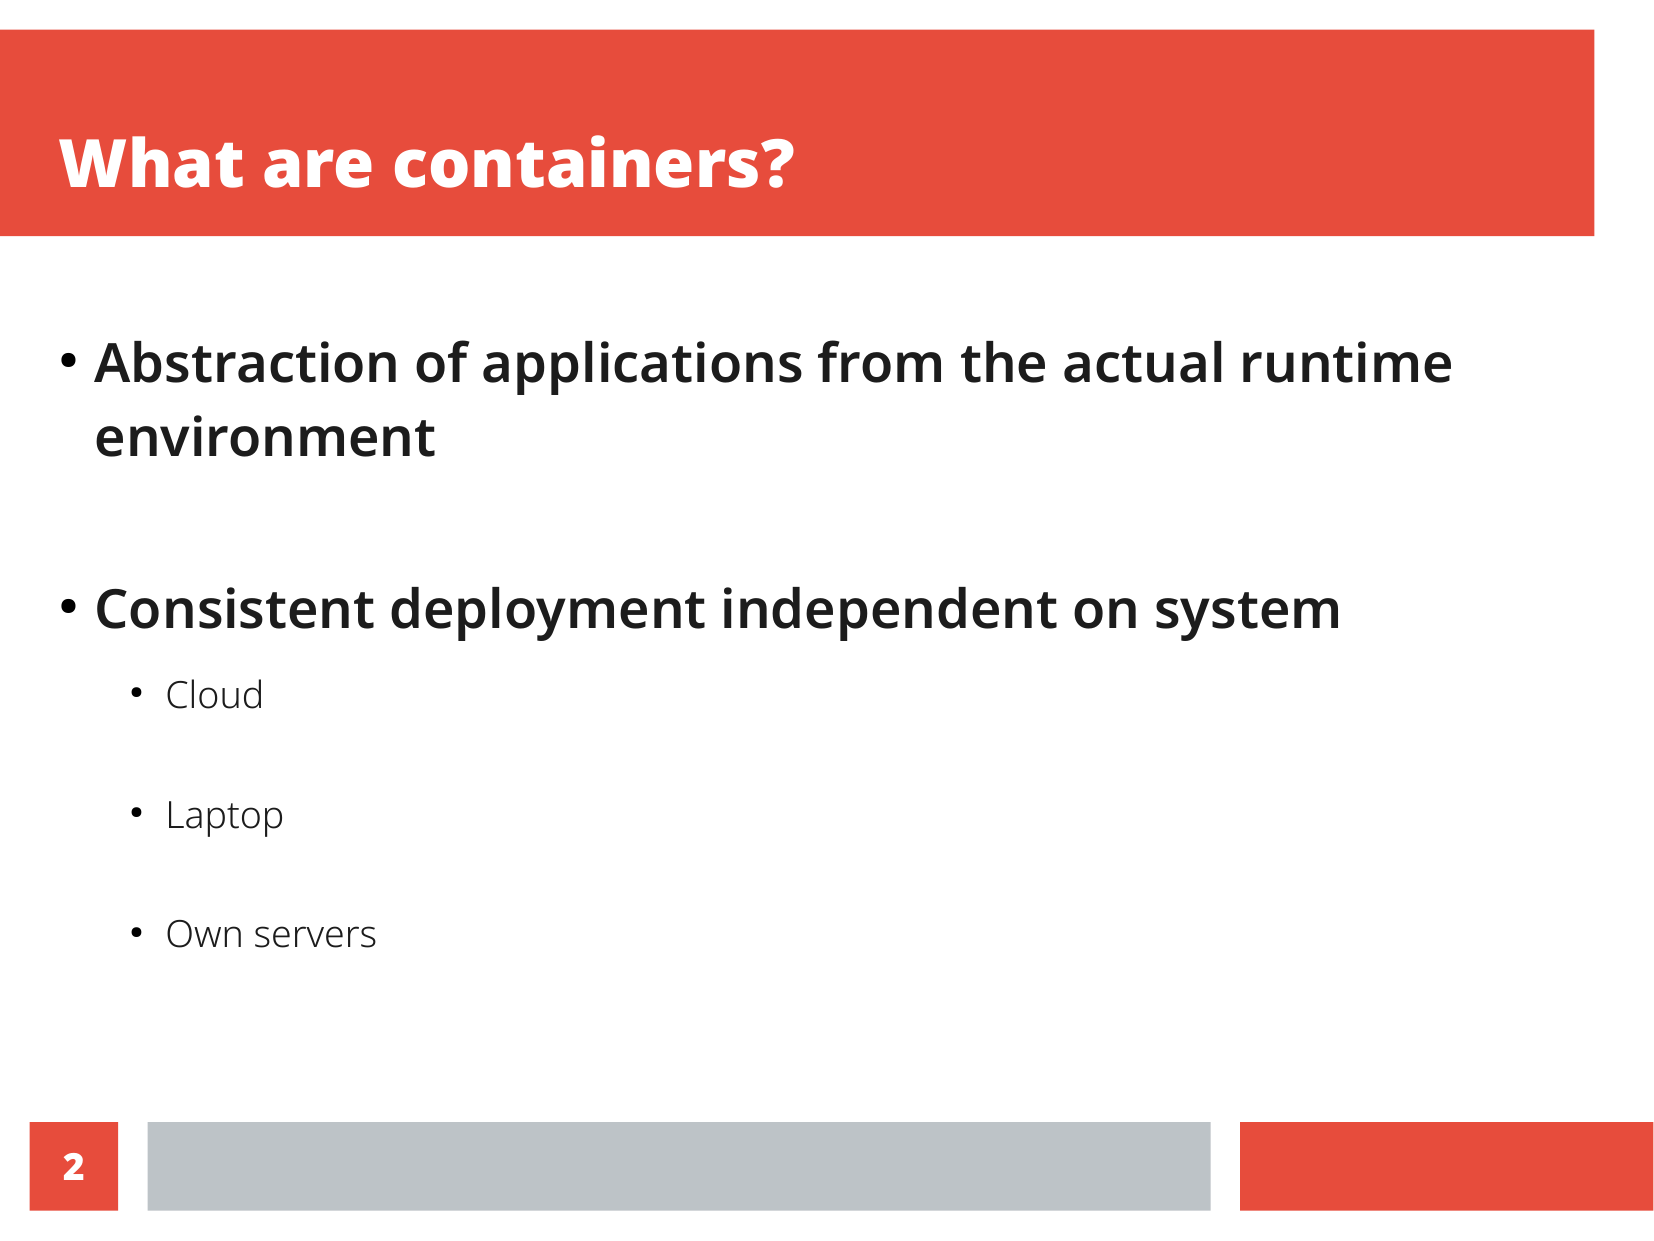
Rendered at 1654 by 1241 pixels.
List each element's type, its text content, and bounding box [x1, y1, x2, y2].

list Abstraction of applications from the actual runtime environment Consistent deployment independent on system Cloud Laptop Own servers [59, 324, 1565, 1093]
title What are containers? [59, 59, 1595, 207]
